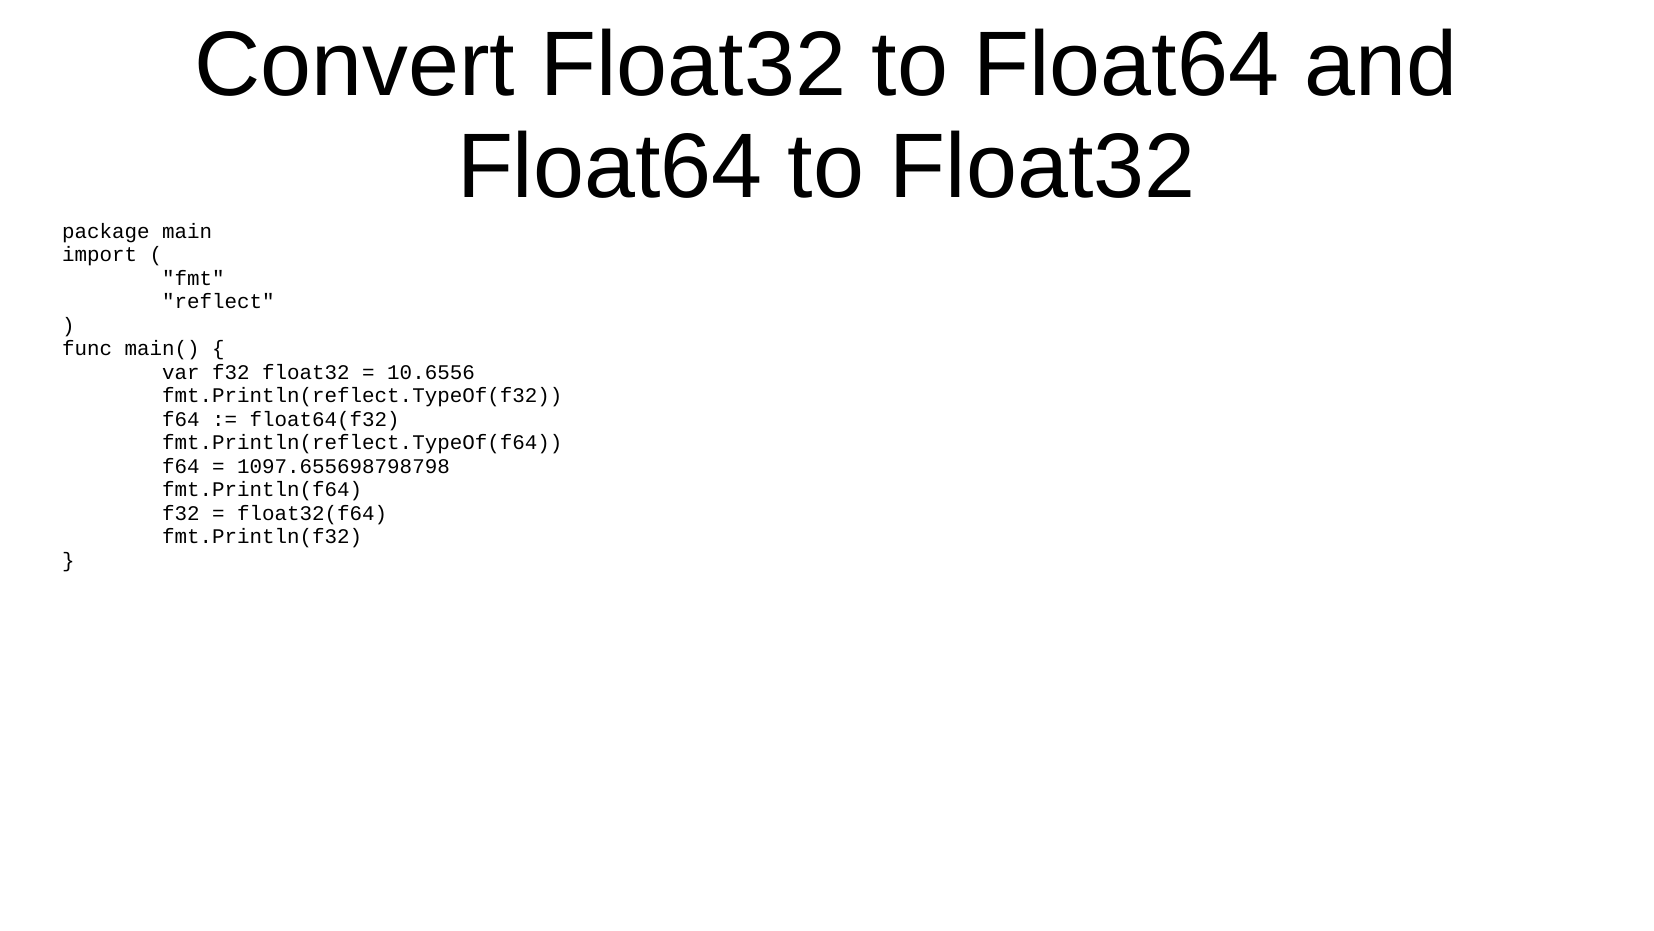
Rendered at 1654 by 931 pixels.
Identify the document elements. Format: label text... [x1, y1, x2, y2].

text_box package main import ( "fmt" "reflect" ) func main() { var f32 float32 = 10.6556 fmt.Println(reflect.TypeOf(f32)) f64 := float64(f32) fmt.Println(reflect.TypeOf(f64)) f64 = 1097.655698798798 fmt.Println(f64) f32 = float32(f64) fmt.Println(f32) } [47, 213, 1571, 758]
title Convert Float32 to Float64 and Float64 to Float32 [82, 12, 1571, 213]
